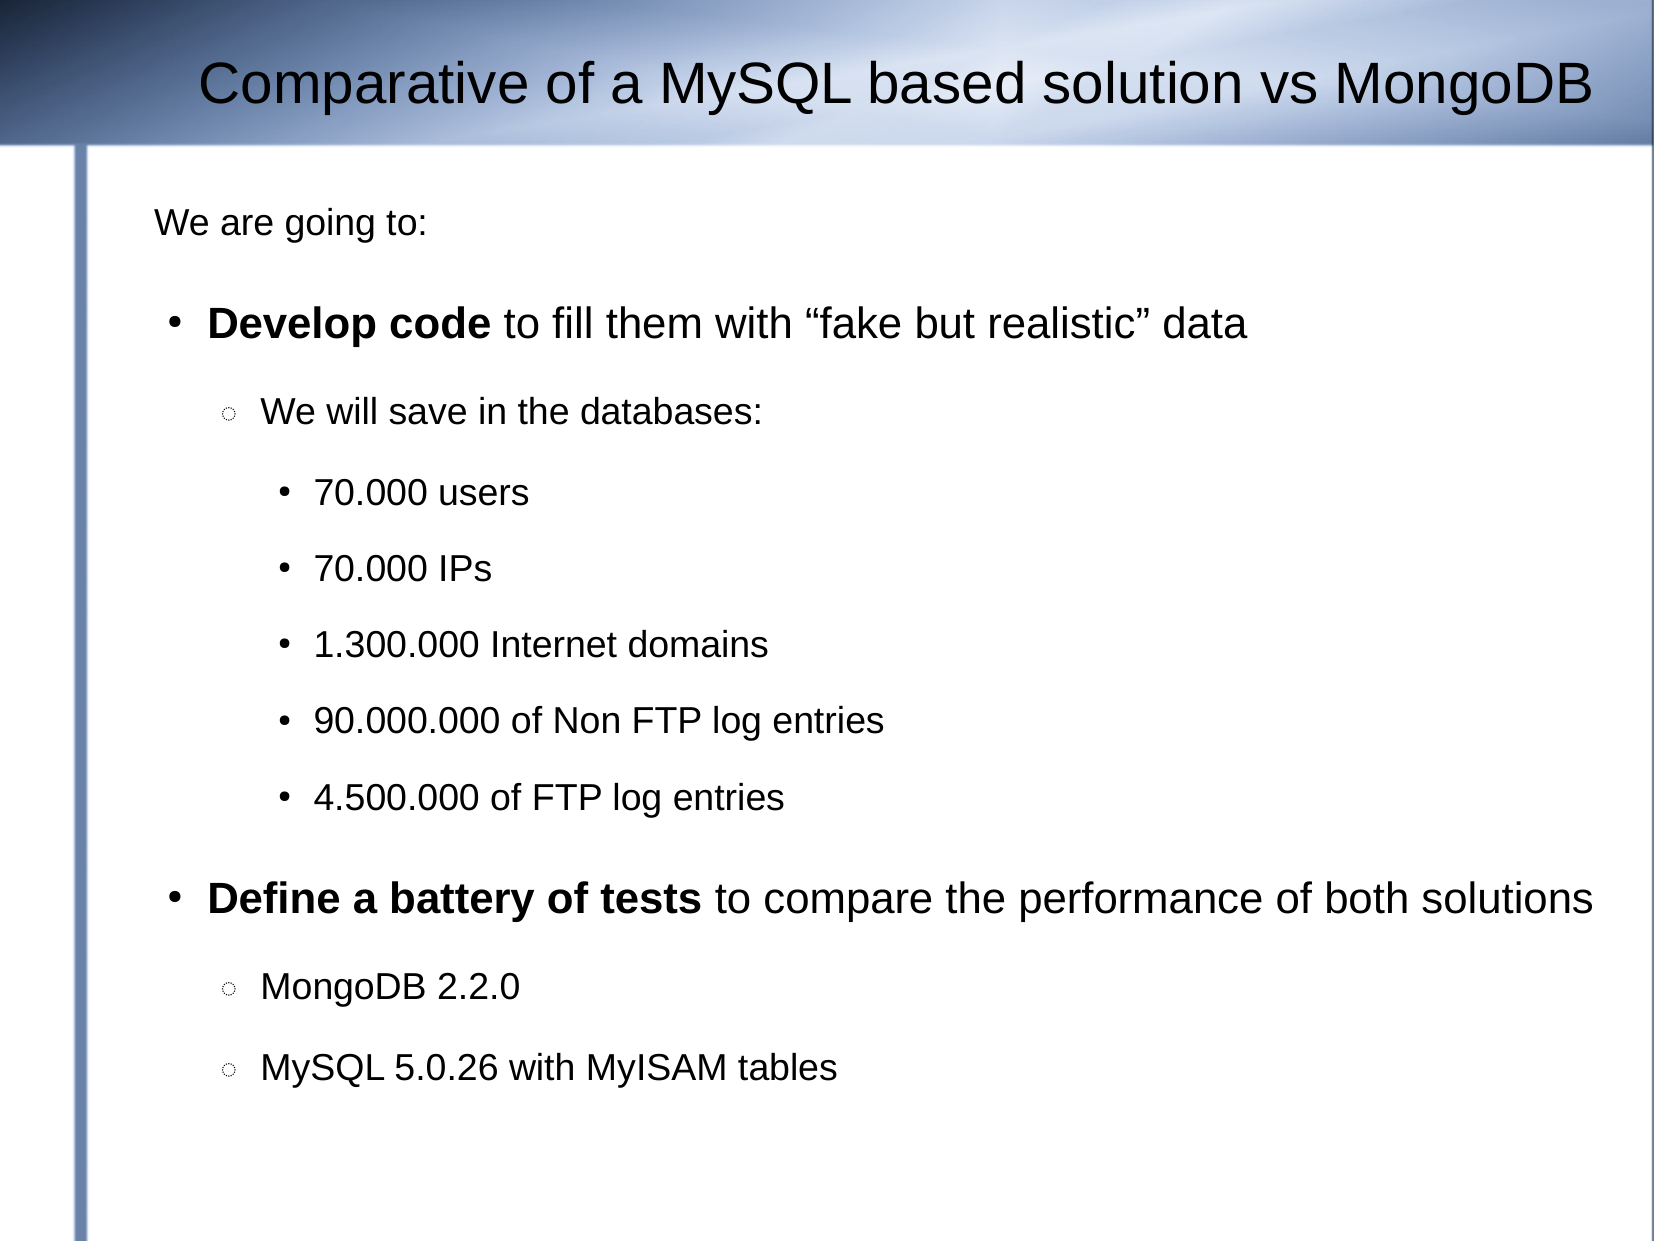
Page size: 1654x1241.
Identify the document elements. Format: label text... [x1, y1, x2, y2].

picture [0, 0, 1654, 1241]
title Comparative of a MySQL based solution vs MongoDB [154, 49, 1596, 118]
list We are going to: Develop code to fill them with “fake but realistic” data We will save in the databases: 70.000 users 70.000 IPs 1.300.000 Internet domains 90.000.000 of Non FTP log entries 4.500.000 of FTP log entries Define a battery of tests to compare the performance of both solutions MongoDB 2.2.0 MySQL 5.0.26 with MyISAM tables [154, 180, 1596, 1146]
